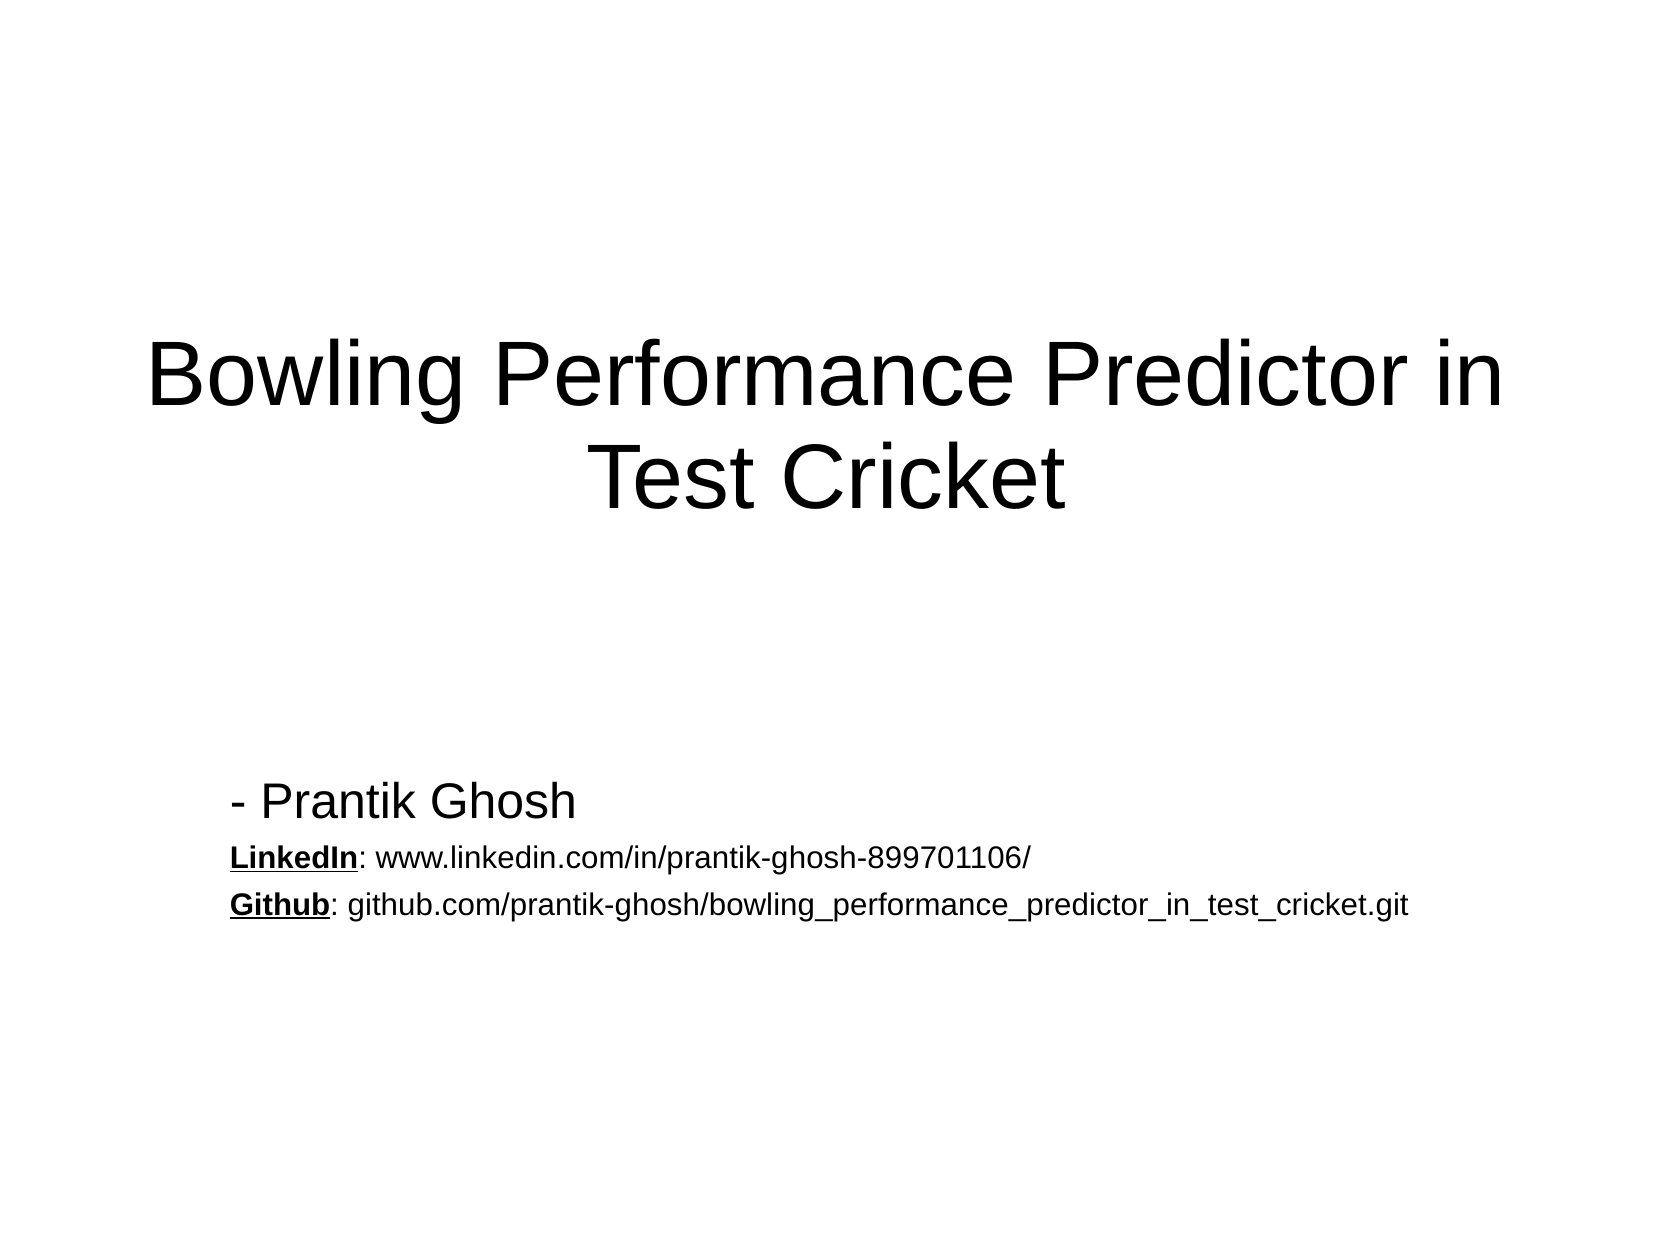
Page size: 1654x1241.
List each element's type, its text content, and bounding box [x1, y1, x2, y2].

subtitle - Prantik Ghosh LinkedIn: www.linkedin.com/in/prantik-ghosh-899701106/ Github: github.com/prantik-ghosh/bowling_performance_predictor_in_test_cricket.git [82, 630, 1571, 1066]
title Bowling Performance Predictor in Test Cricket [82, 300, 1571, 551]
